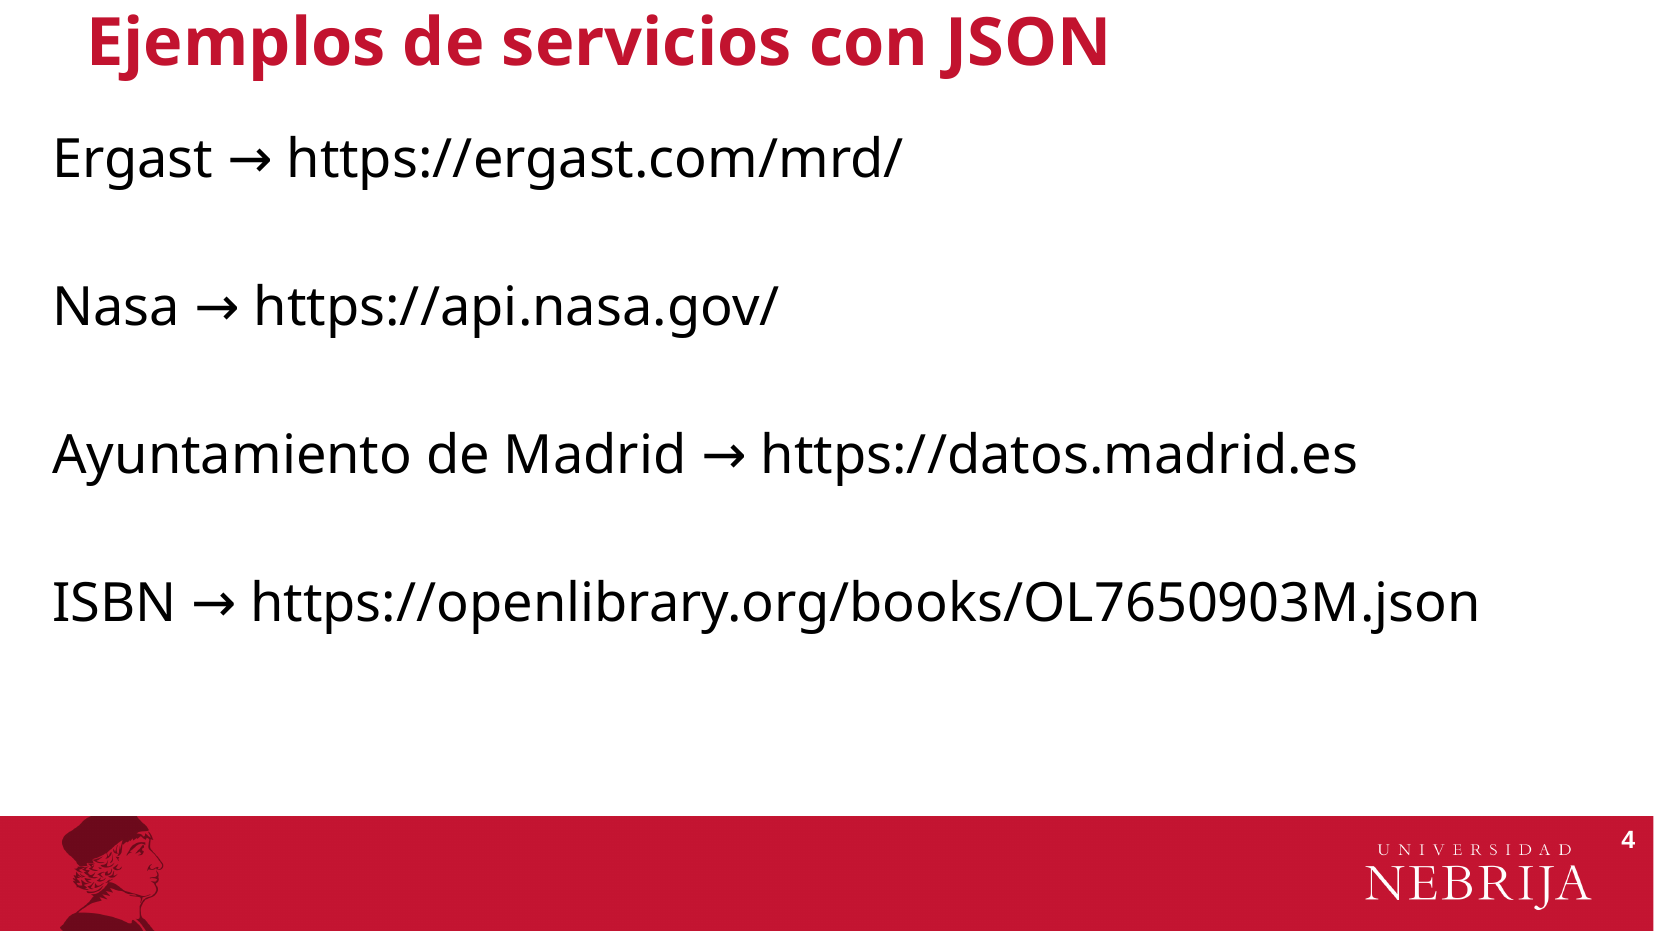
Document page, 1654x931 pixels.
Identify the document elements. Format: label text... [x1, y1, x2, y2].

picture [0, 816, 1654, 931]
text_box Ejemplos de servicios con JSON [0, 0, 1650, 87]
text_box Ergast → https://ergast.com/mrd/ Nasa → https://api.nasa.gov/ Ayuntamiento de Madrid → https://datos.madrid.es ISBN → https://openlibrary.org/books/OL7650903M.json [37, 112, 1651, 807]
